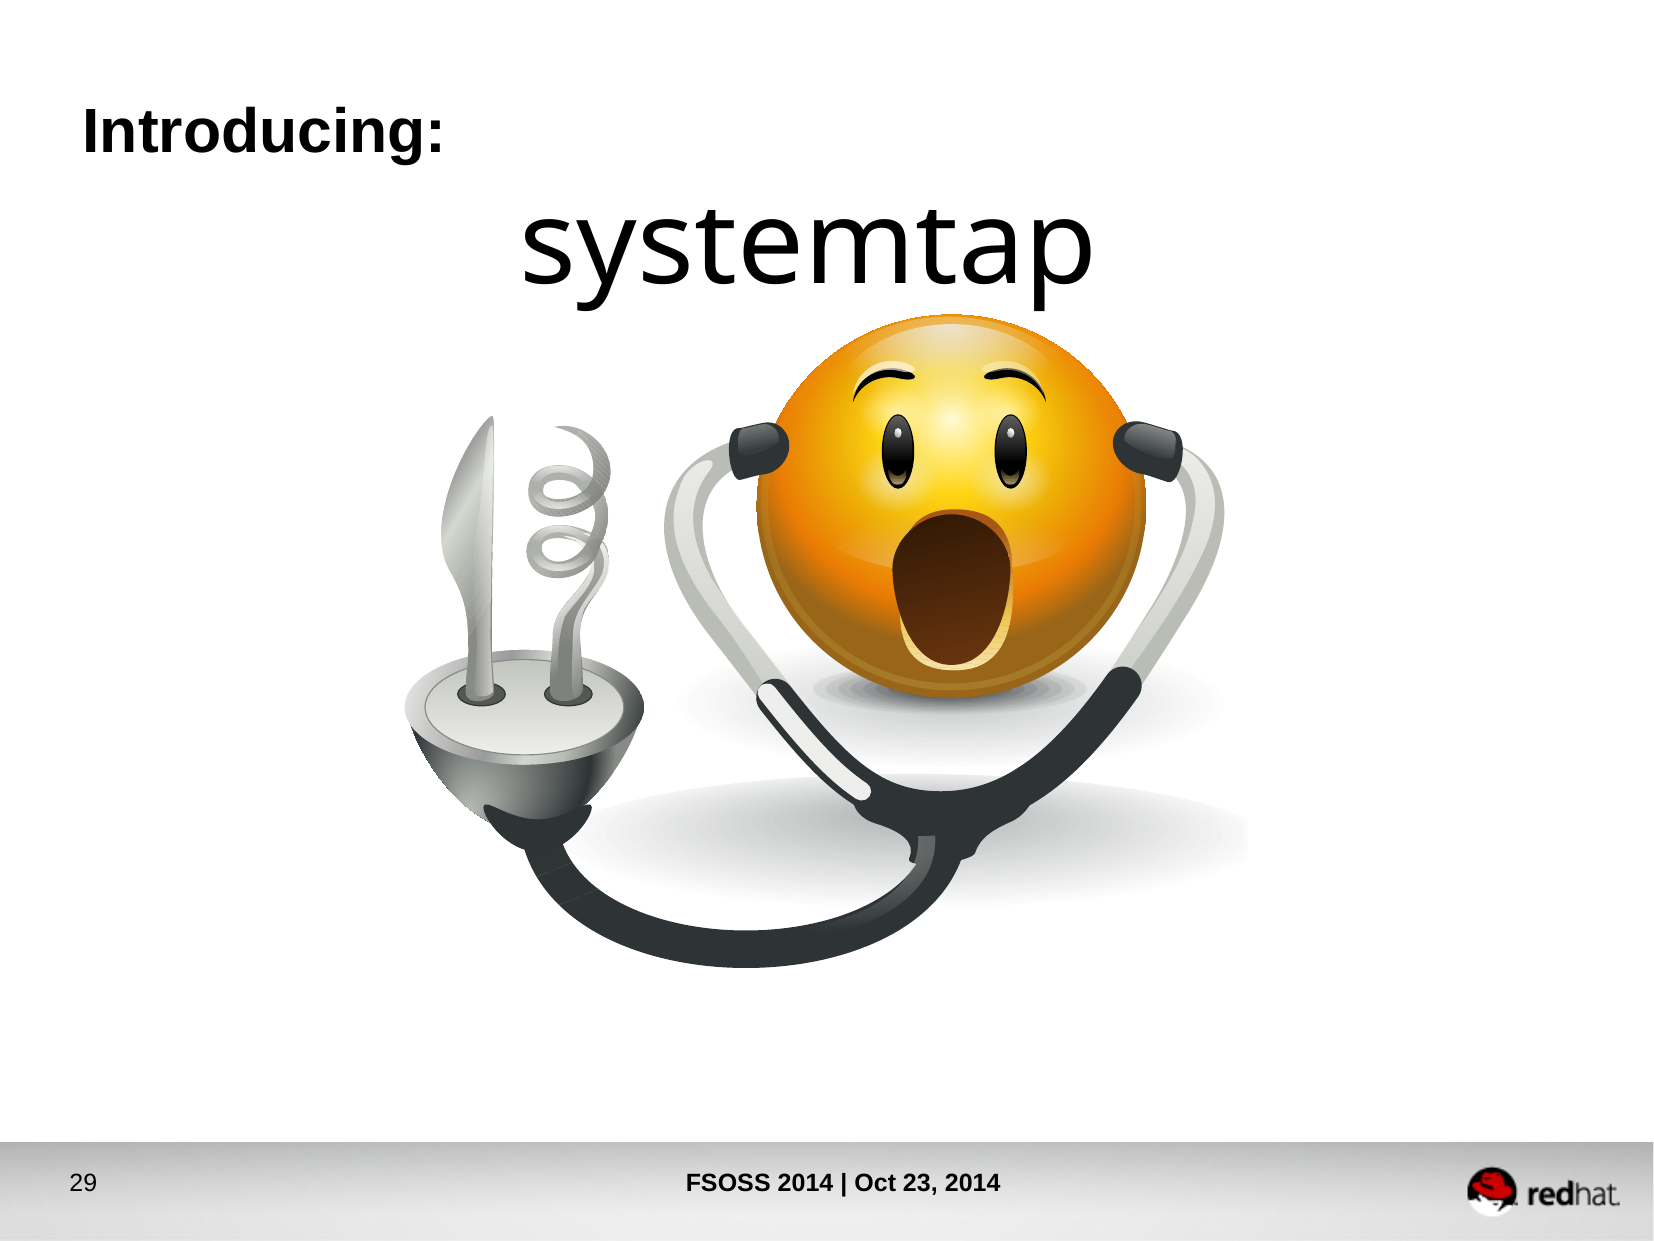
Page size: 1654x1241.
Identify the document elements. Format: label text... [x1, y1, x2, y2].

picture [0, 1142, 1654, 1241]
picture [375, 210, 1248, 1016]
title Introducing: [82, 37, 1571, 226]
